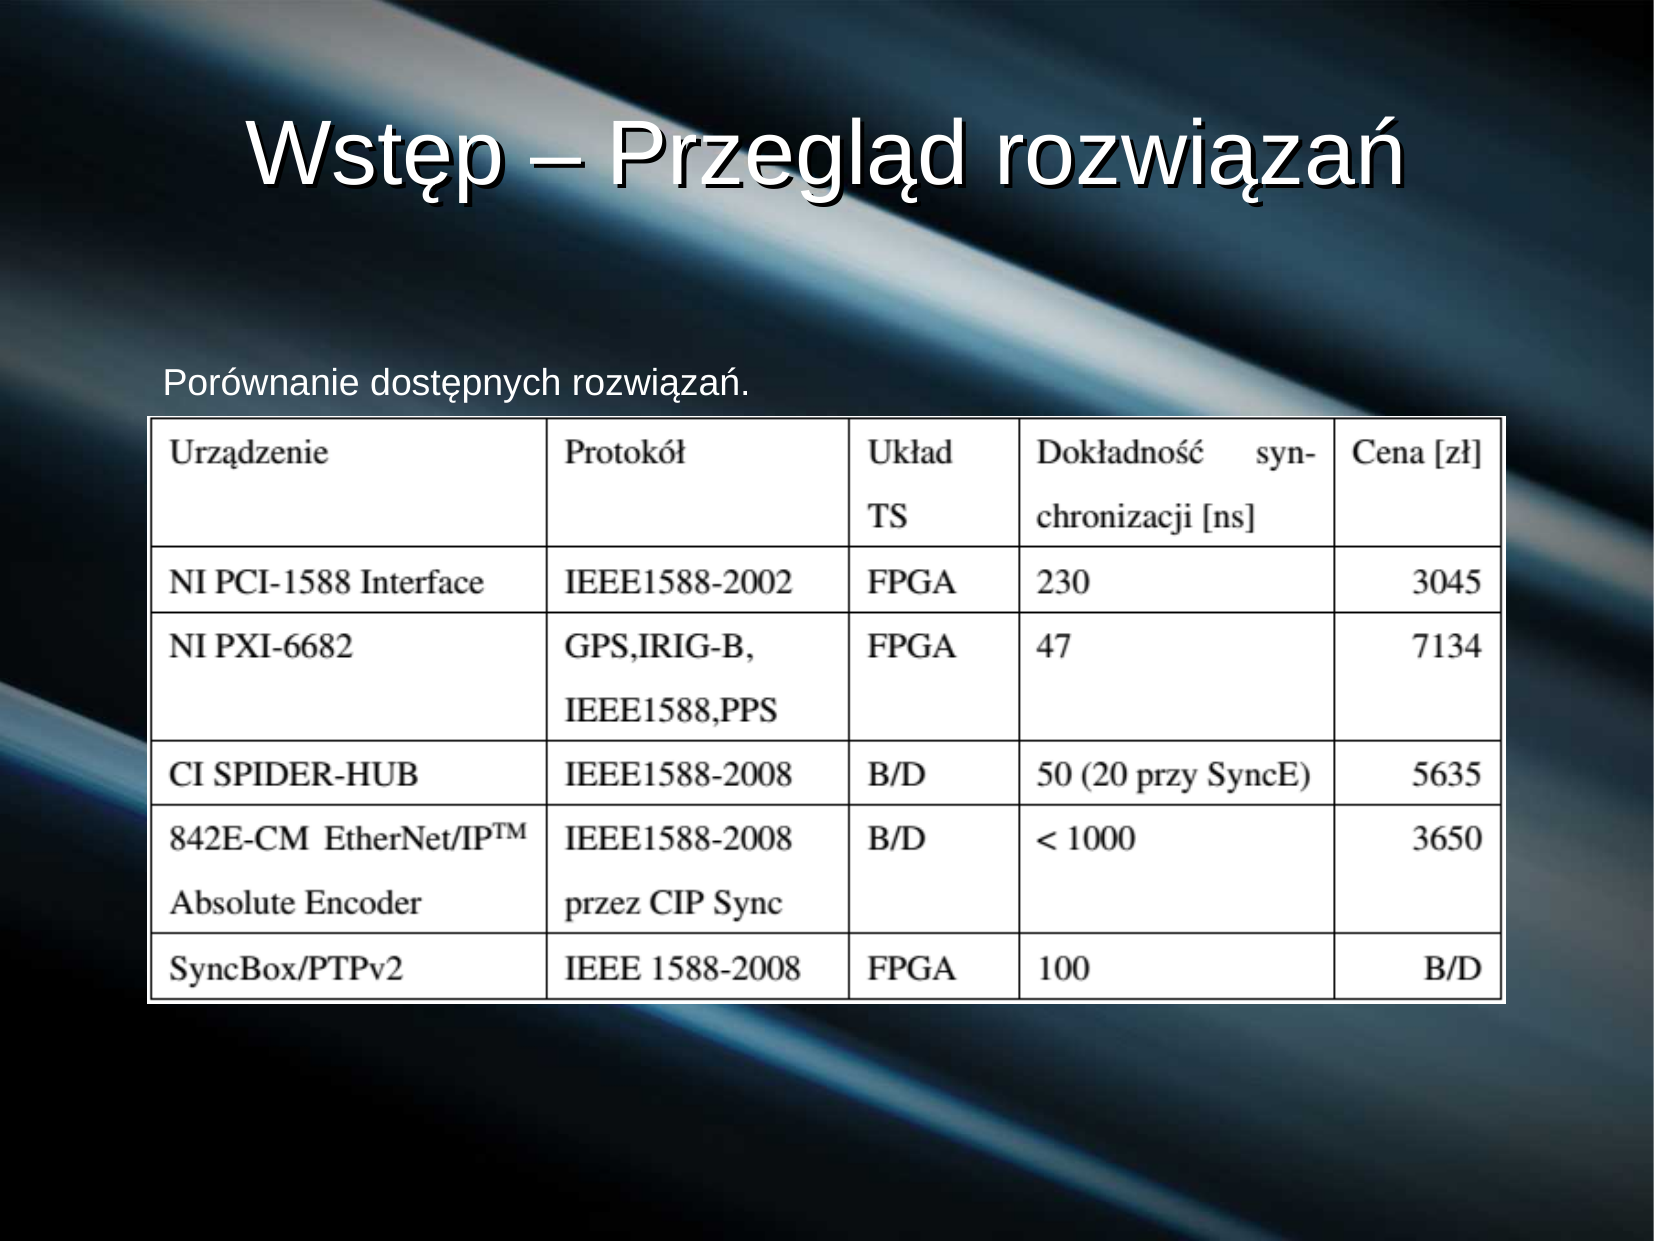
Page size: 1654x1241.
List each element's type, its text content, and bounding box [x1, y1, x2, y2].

picture [0, 0, 1654, 1241]
title Wstęp – Przegląd rozwiązań [82, 49, 1571, 257]
text_box Porównanie dostępnych rozwiązań. [147, 354, 1388, 412]
